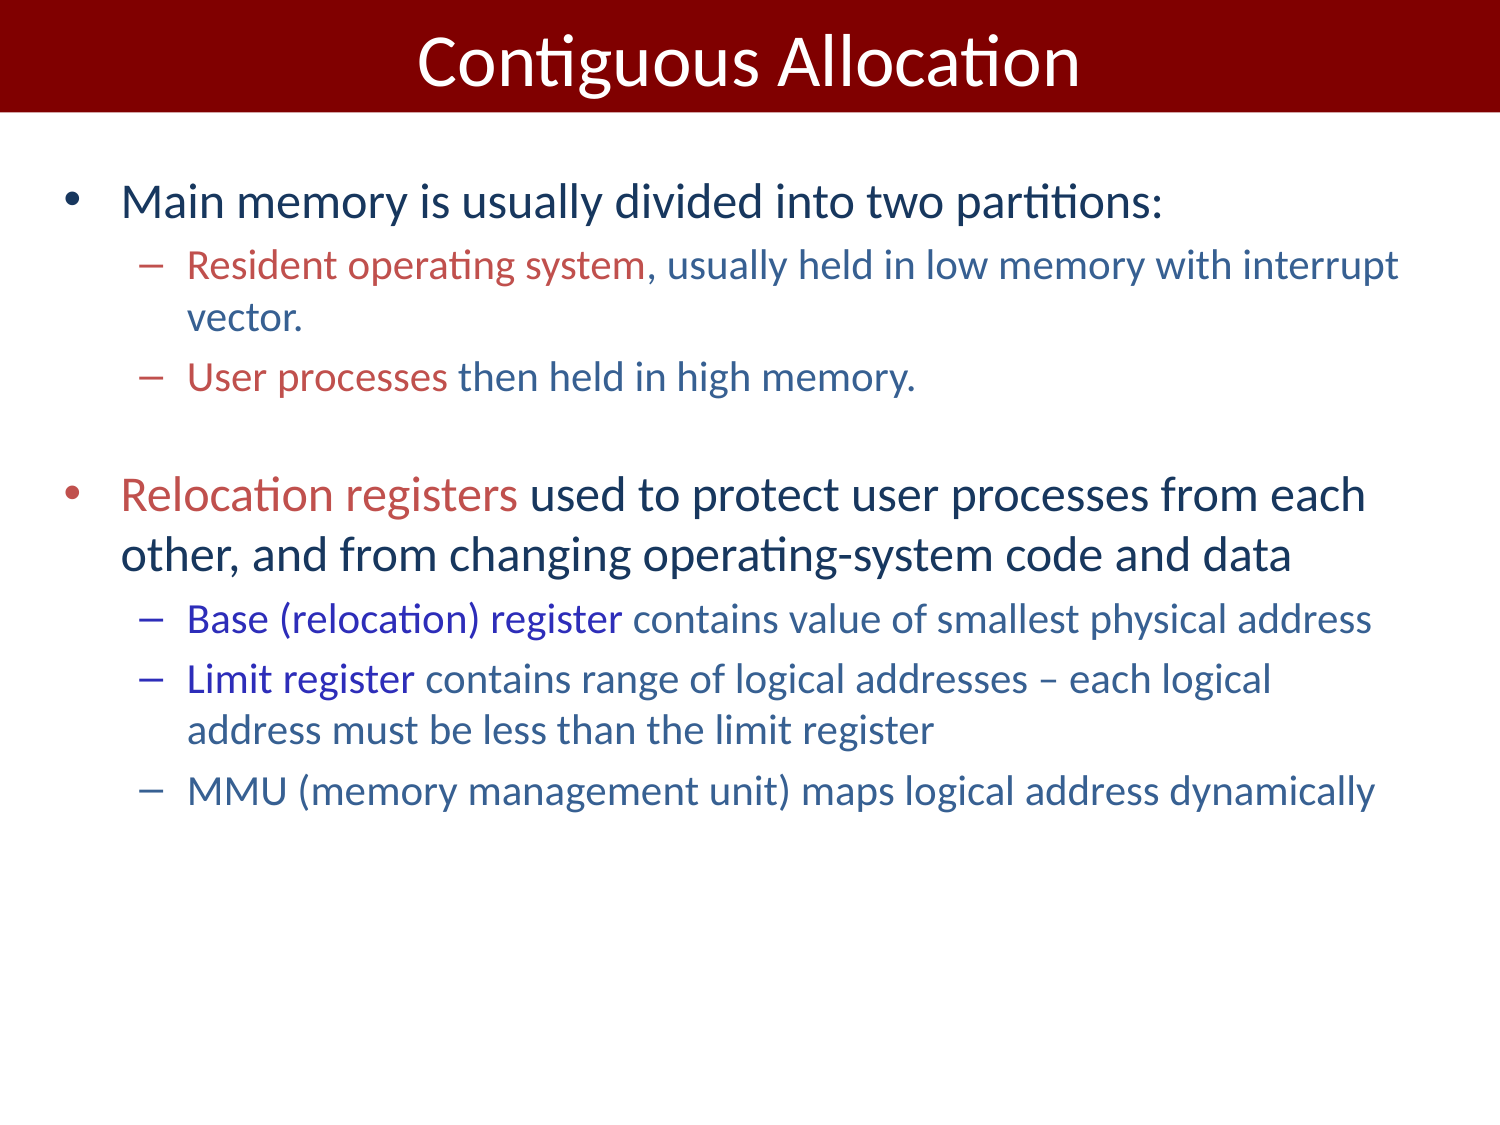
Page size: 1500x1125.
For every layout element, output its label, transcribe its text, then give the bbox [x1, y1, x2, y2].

list Main memory is usually divided into two partitions: Resident operating system, usually held in low memory with interrupt vector. User processes then held in high memory. Relocation registers used to protect user processes from each other, and from changing operating-system code and data Base (relocation) register contains value of smallest physical address Limit register contains range of logical addresses – each logical address must be less than the limit register MMU (memory management unit) maps logical address dynamically [48, 160, 1424, 836]
title Contiguous Allocation [0, 0, 1500, 113]
